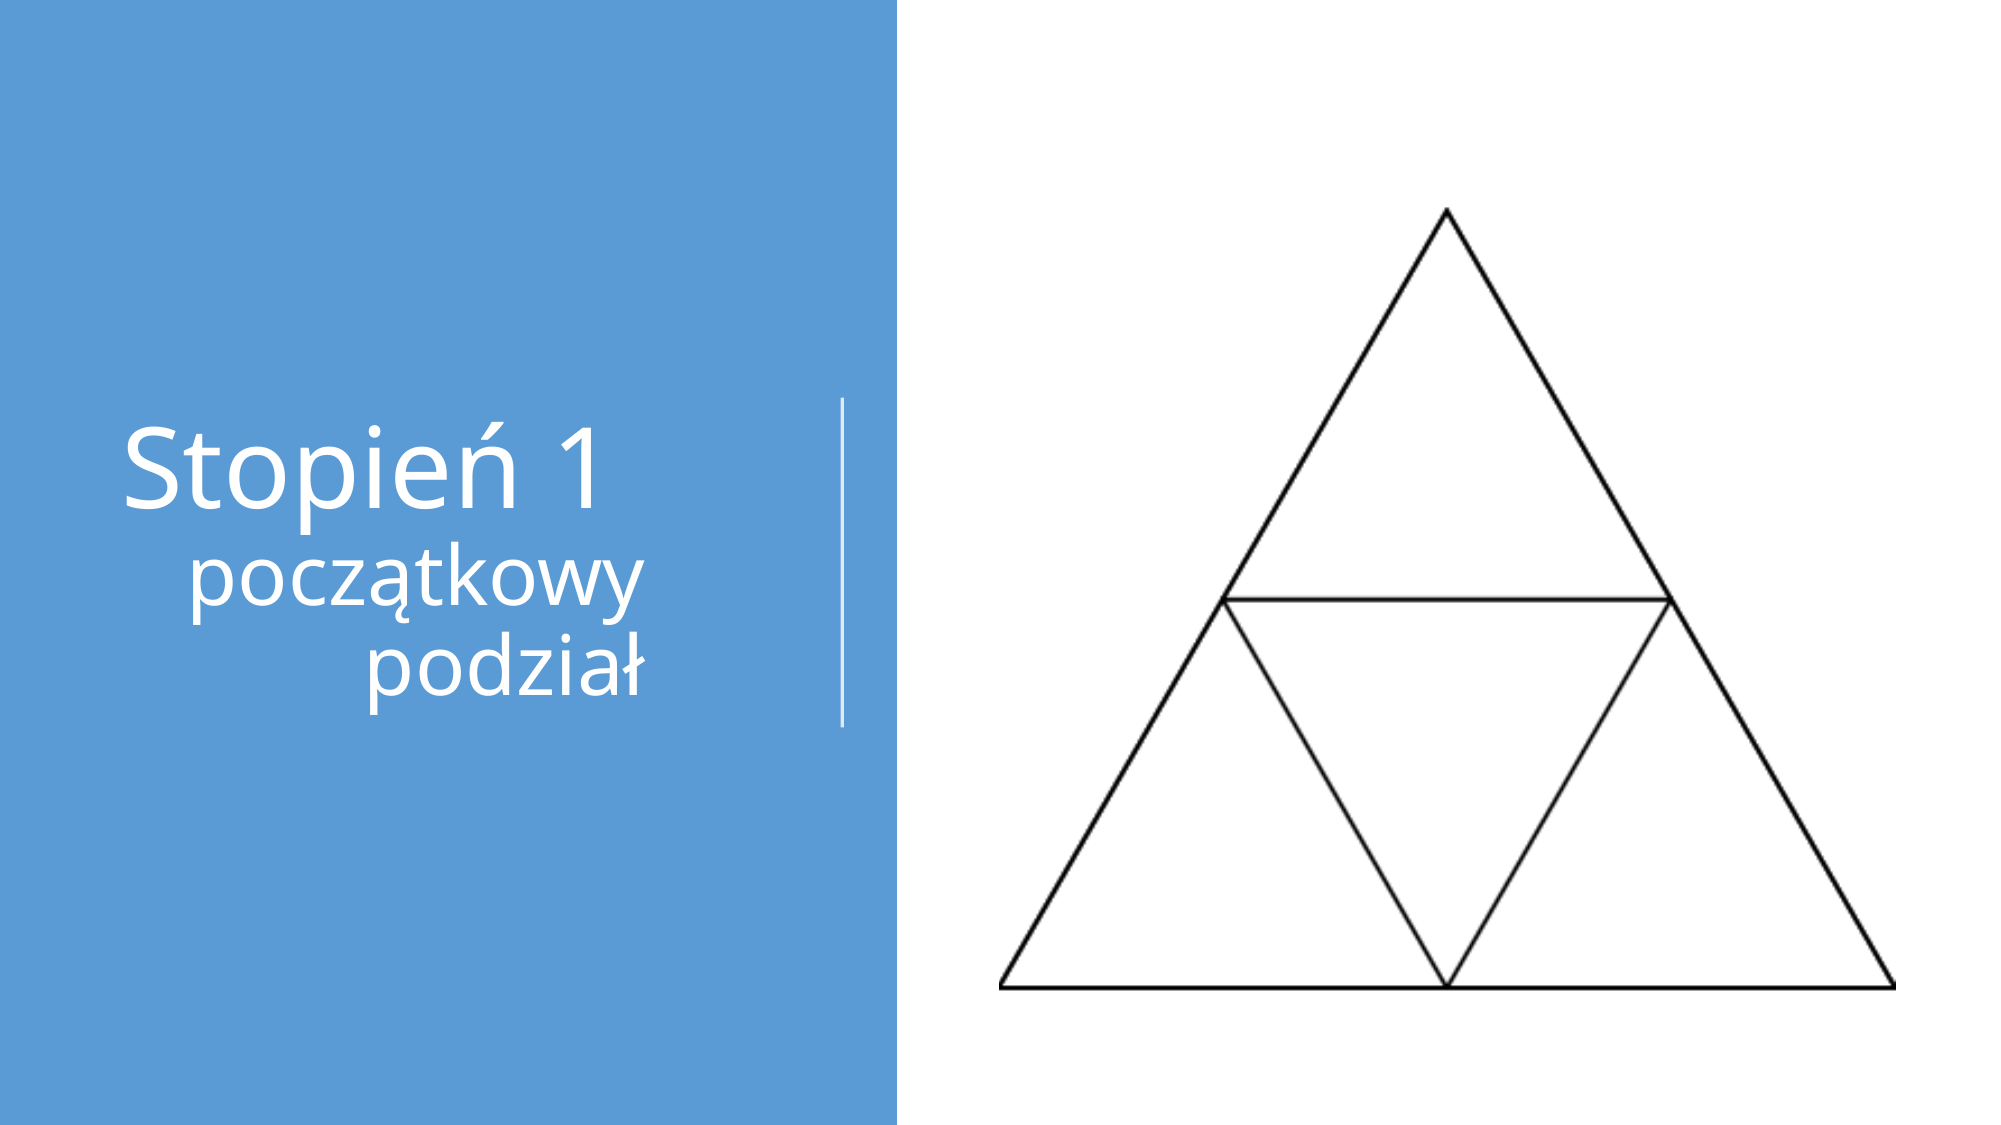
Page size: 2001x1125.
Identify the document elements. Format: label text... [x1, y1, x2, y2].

picture [999, 114, 1896, 1011]
title Stopień 1 początkowy podział [106, 104, 791, 1021]
text_box [0, 0, 897, 1125]
